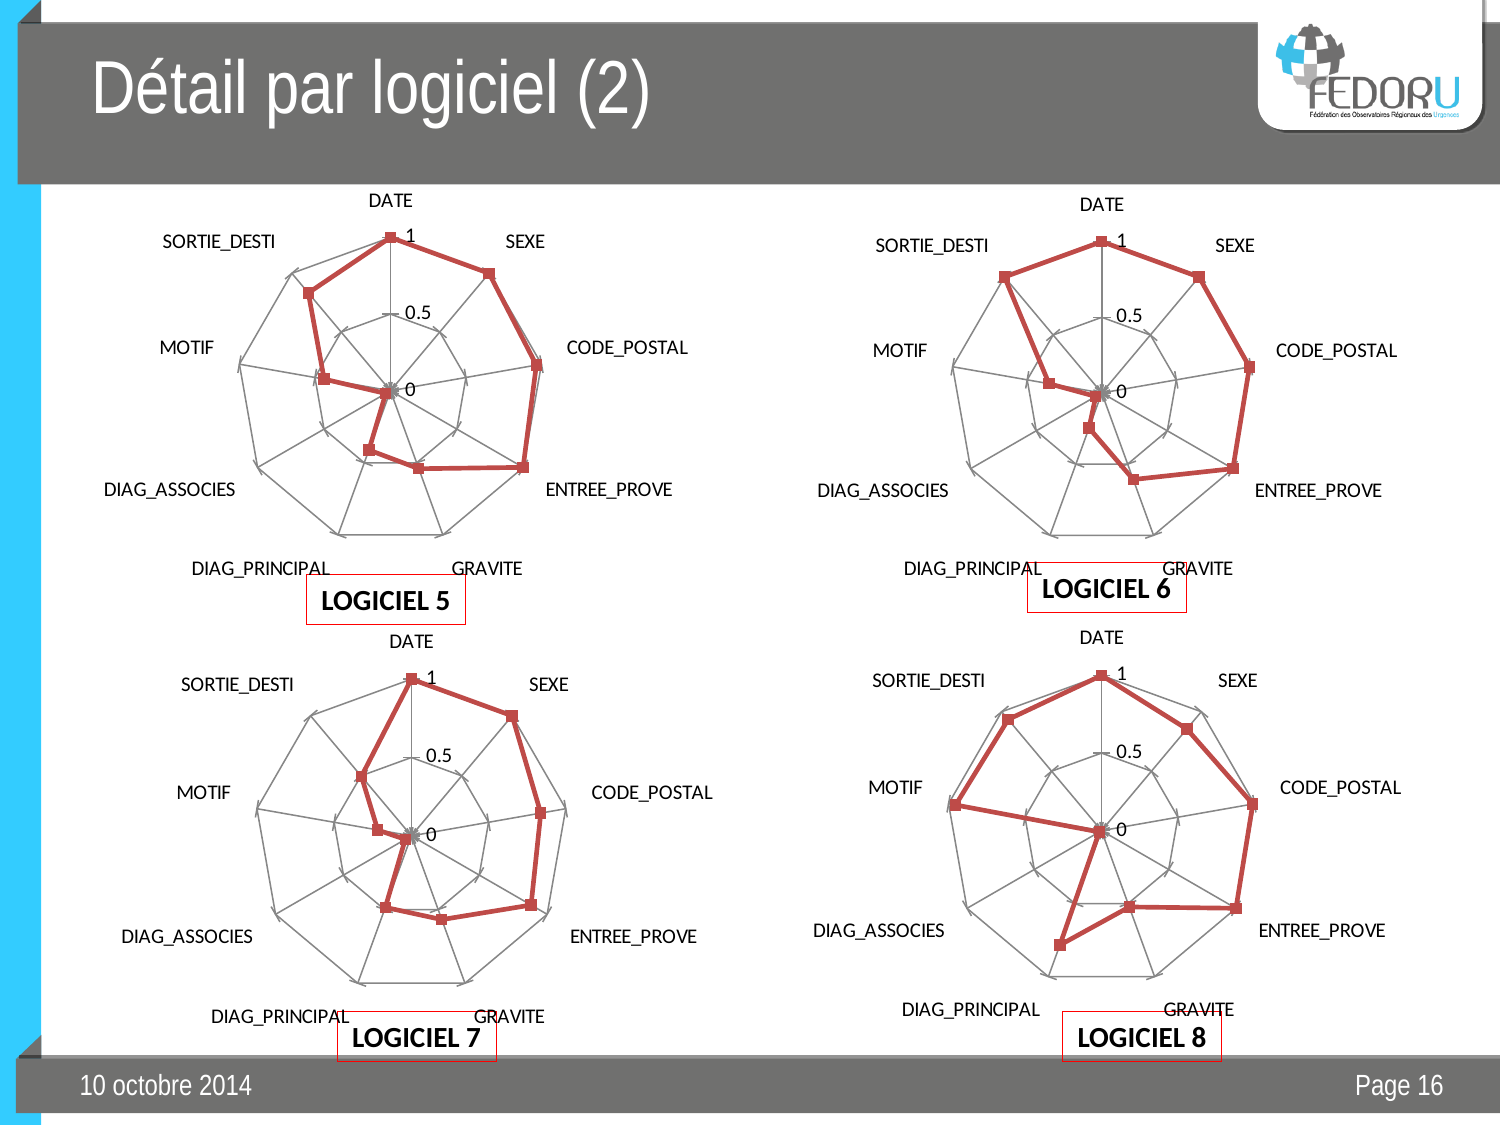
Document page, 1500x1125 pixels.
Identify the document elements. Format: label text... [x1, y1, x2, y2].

text_box LOGICIEL 7 [337, 1037, 497, 1062]
title Détail par logiciel (2) [76, 30, 1223, 161]
text_box 10 octobre 2014 [64, 1058, 301, 1106]
text_box LOGICIEL 8 [1062, 1030, 1222, 1062]
chart [765, 187, 1448, 588]
text_box LOGICIEL 5 [306, 588, 466, 624]
text_box LOGICIEL 6 [1027, 588, 1187, 613]
picture [1275, 20, 1459, 118]
chart [41, 183, 750, 588]
text_box Page <numéro> [1316, 1058, 1459, 1106]
chart [68, 620, 1463, 1037]
